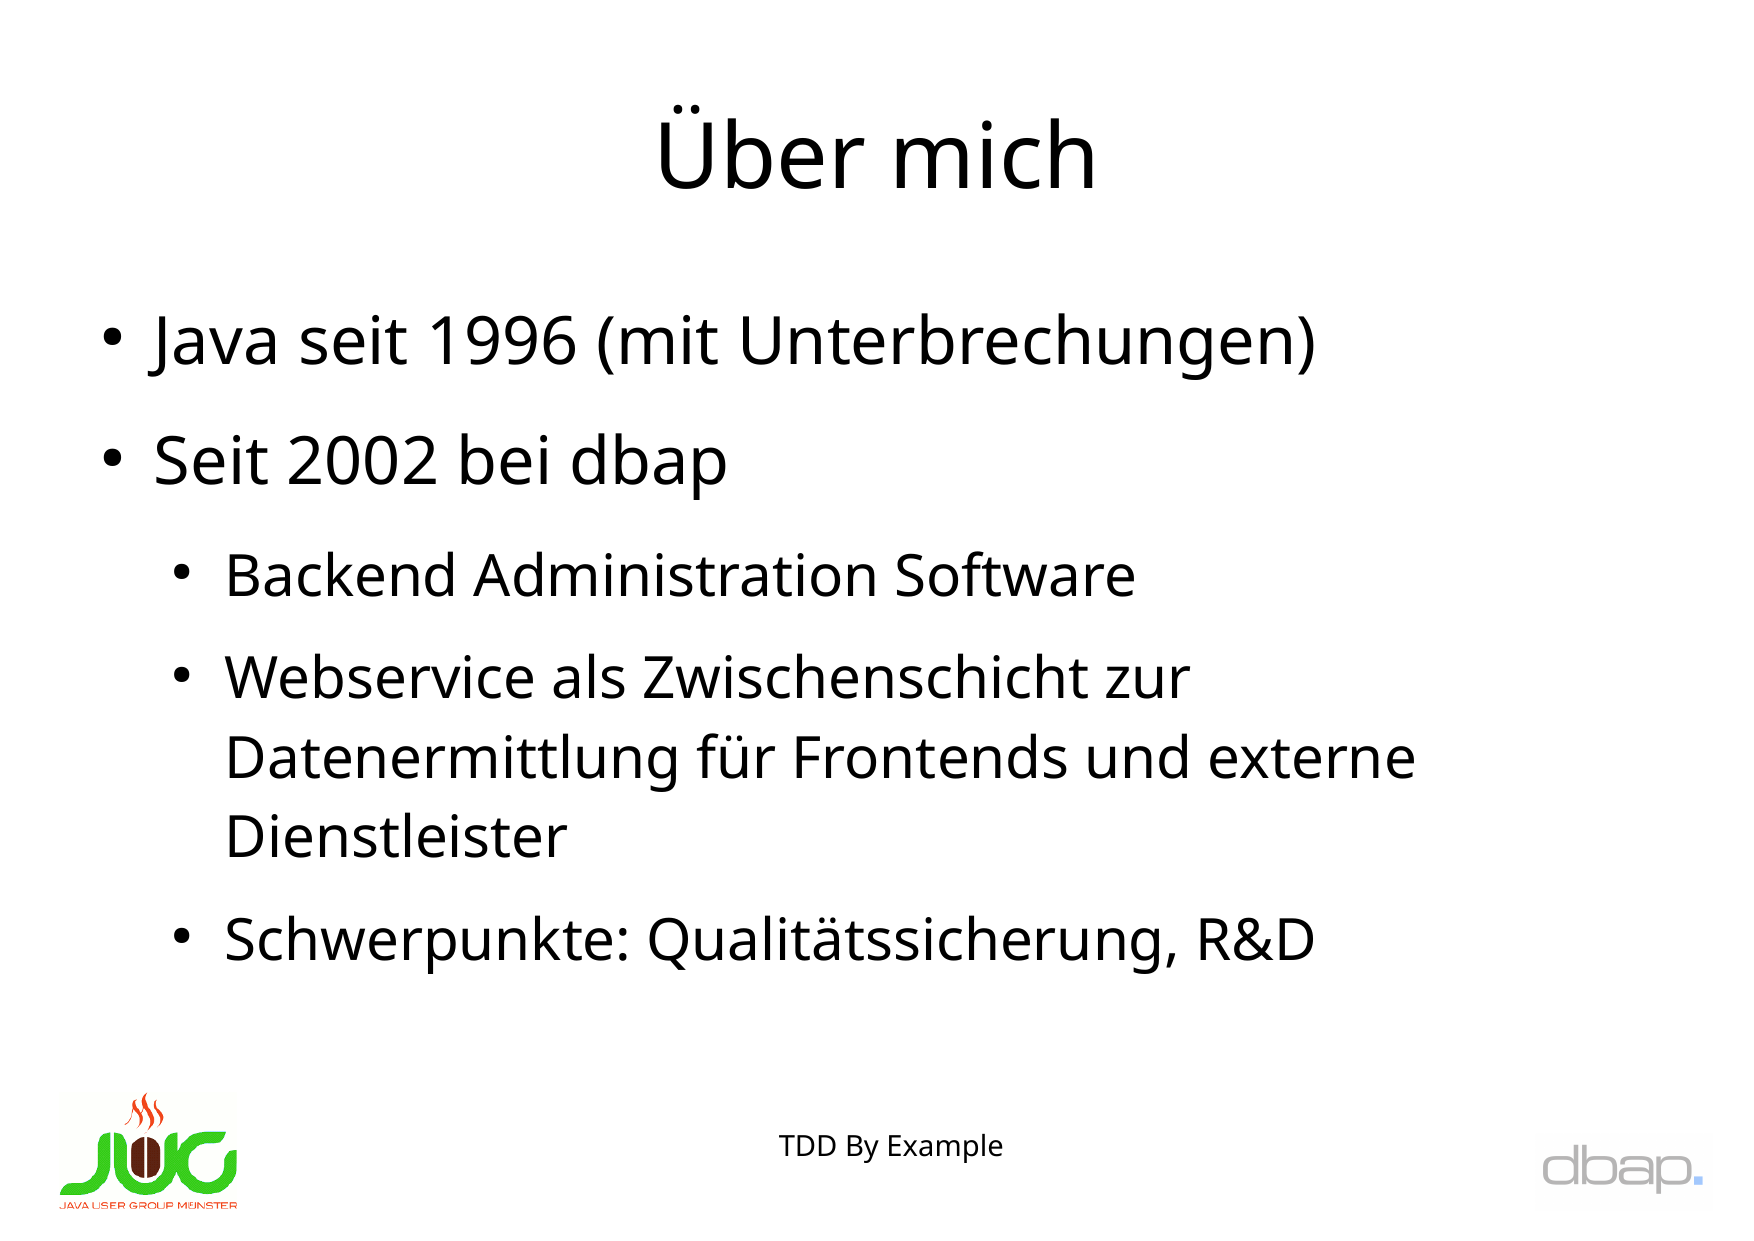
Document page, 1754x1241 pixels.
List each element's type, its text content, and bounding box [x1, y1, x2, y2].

list Java seit 1996 (mit Unterbrechungen) Seit 2002 bei dbap Backend Administration Software Webservice als Zwischenschicht zur Datenermittlung für Frontends und externe Dienstleister Schwerpunkte: Qualitätssicherung, R&D [82, 293, 1662, 1112]
title Über mich [87, 49, 1667, 257]
picture [1535, 1133, 1713, 1211]
picture [59, 1092, 237, 1209]
